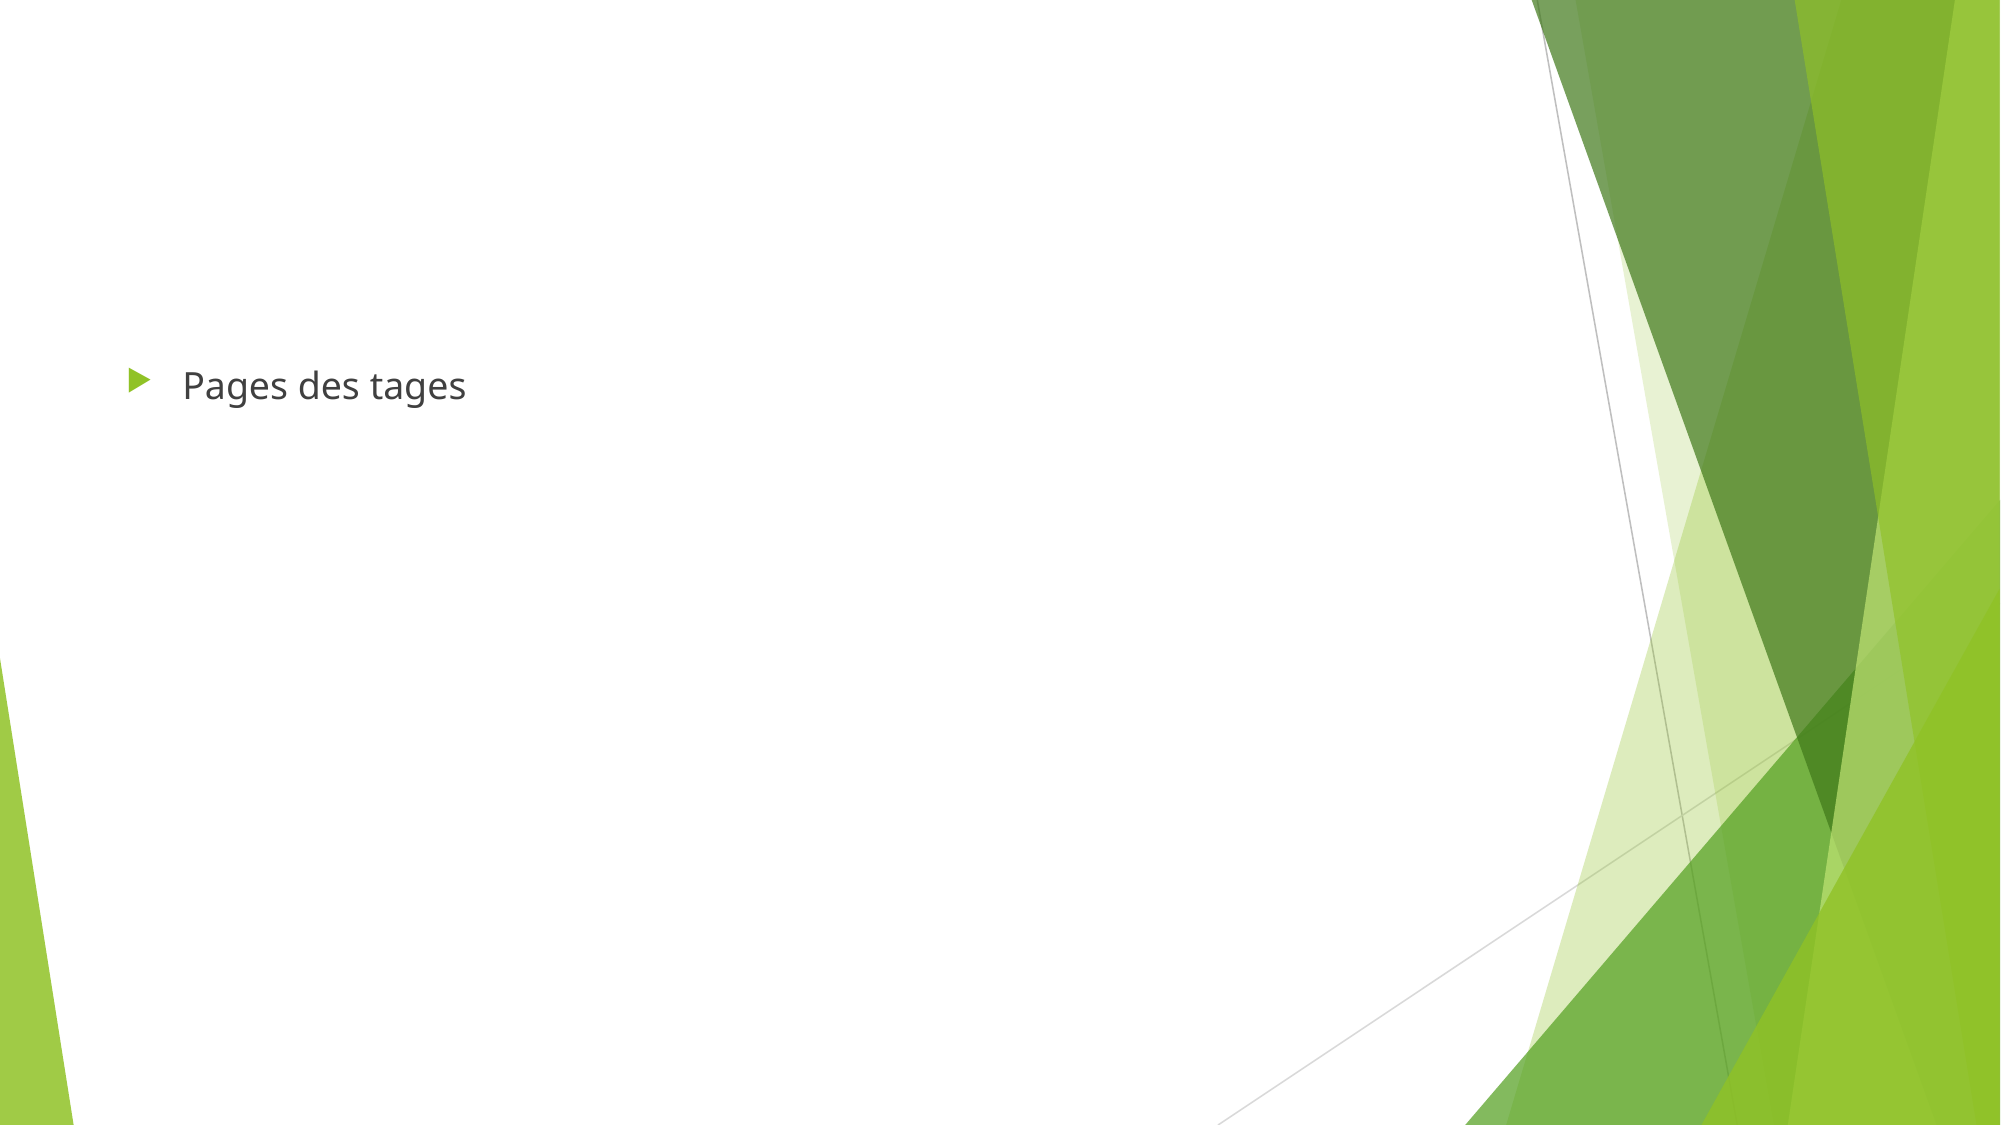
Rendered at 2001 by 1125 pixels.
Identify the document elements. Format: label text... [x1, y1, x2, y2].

list Pages des tages [111, 354, 1522, 992]
